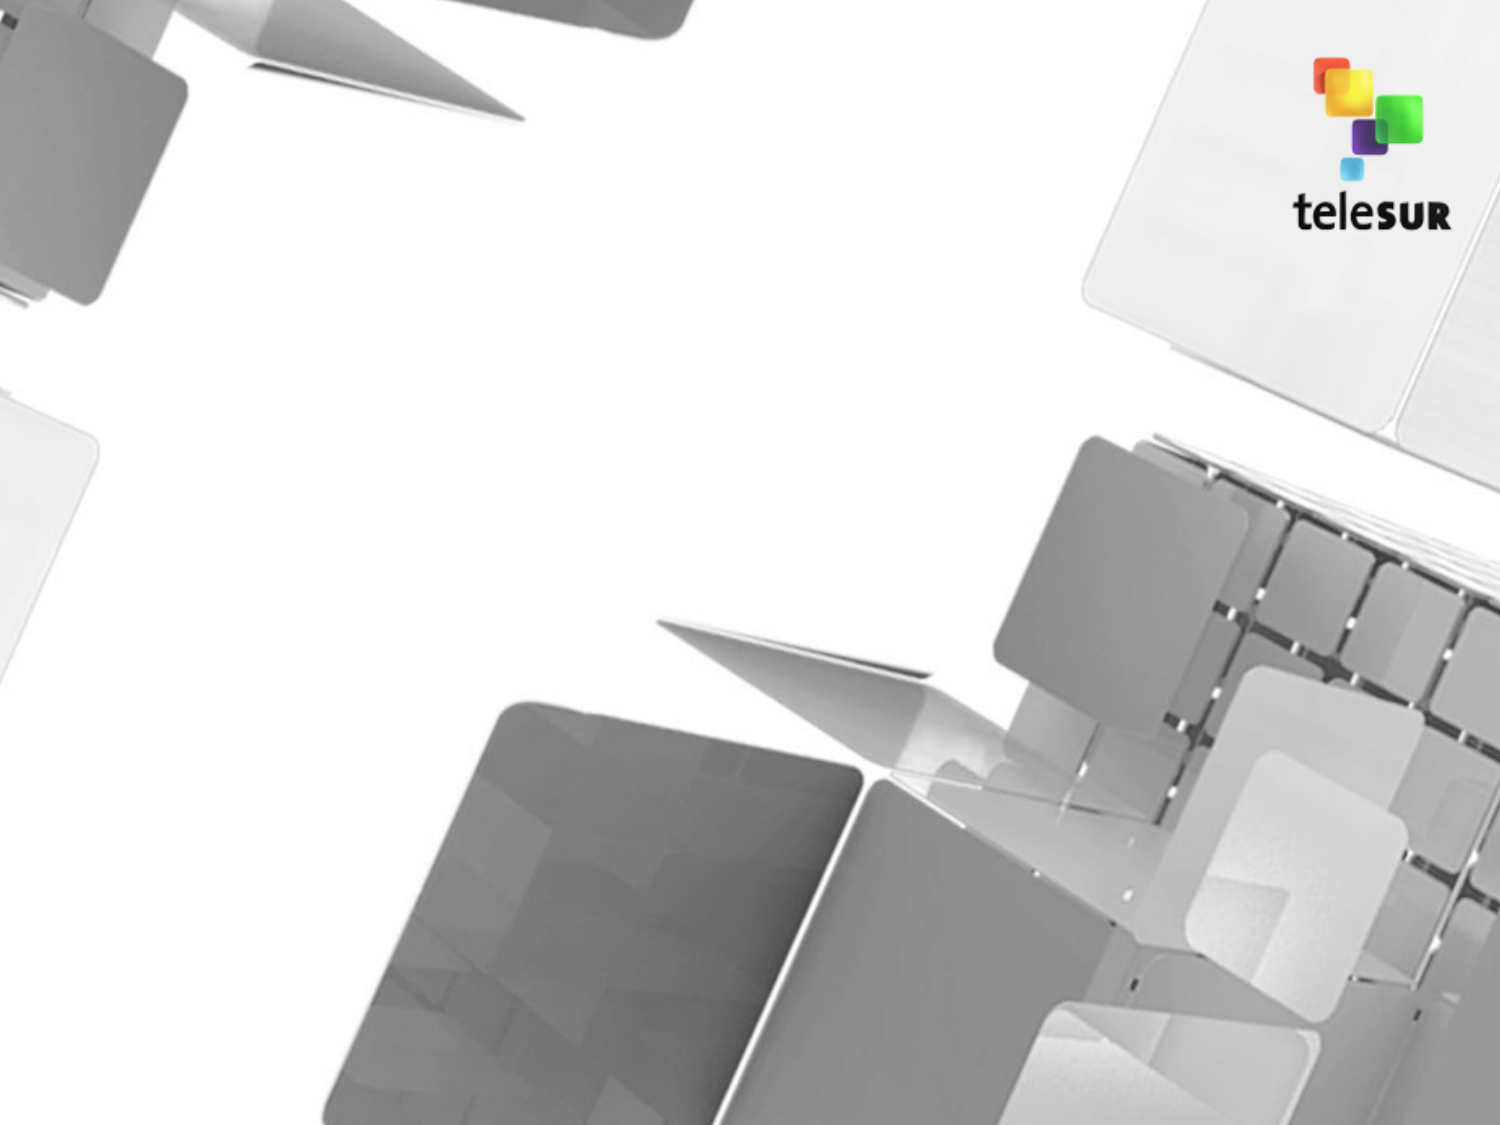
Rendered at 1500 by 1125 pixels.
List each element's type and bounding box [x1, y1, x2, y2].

text_box [225, 378, 1276, 667]
picture [0, 0, 1500, 1125]
title [112, 137, 1388, 379]
